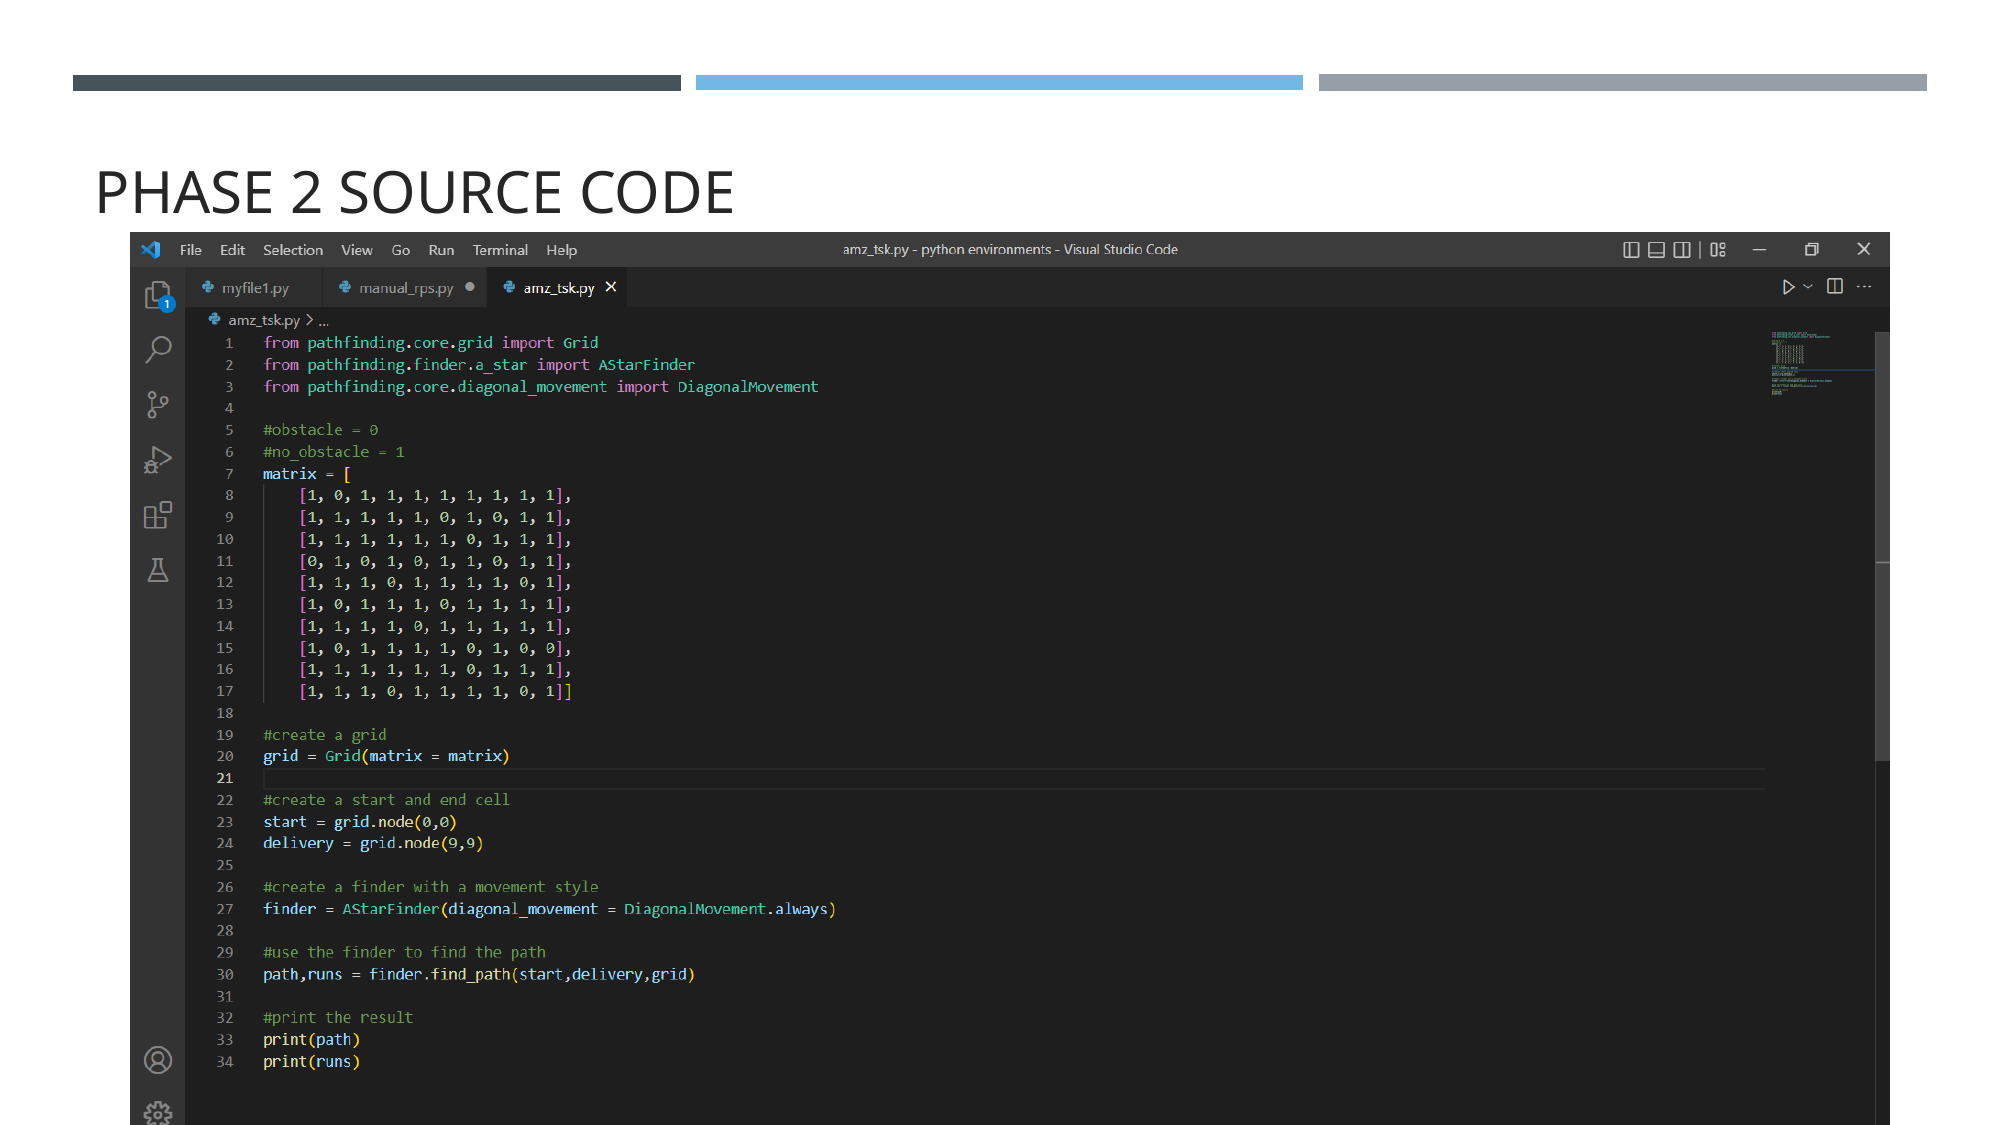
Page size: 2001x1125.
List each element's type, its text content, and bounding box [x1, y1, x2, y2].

title PHASE 2 source code [79, 37, 1890, 233]
picture [130, 232, 1890, 1125]
